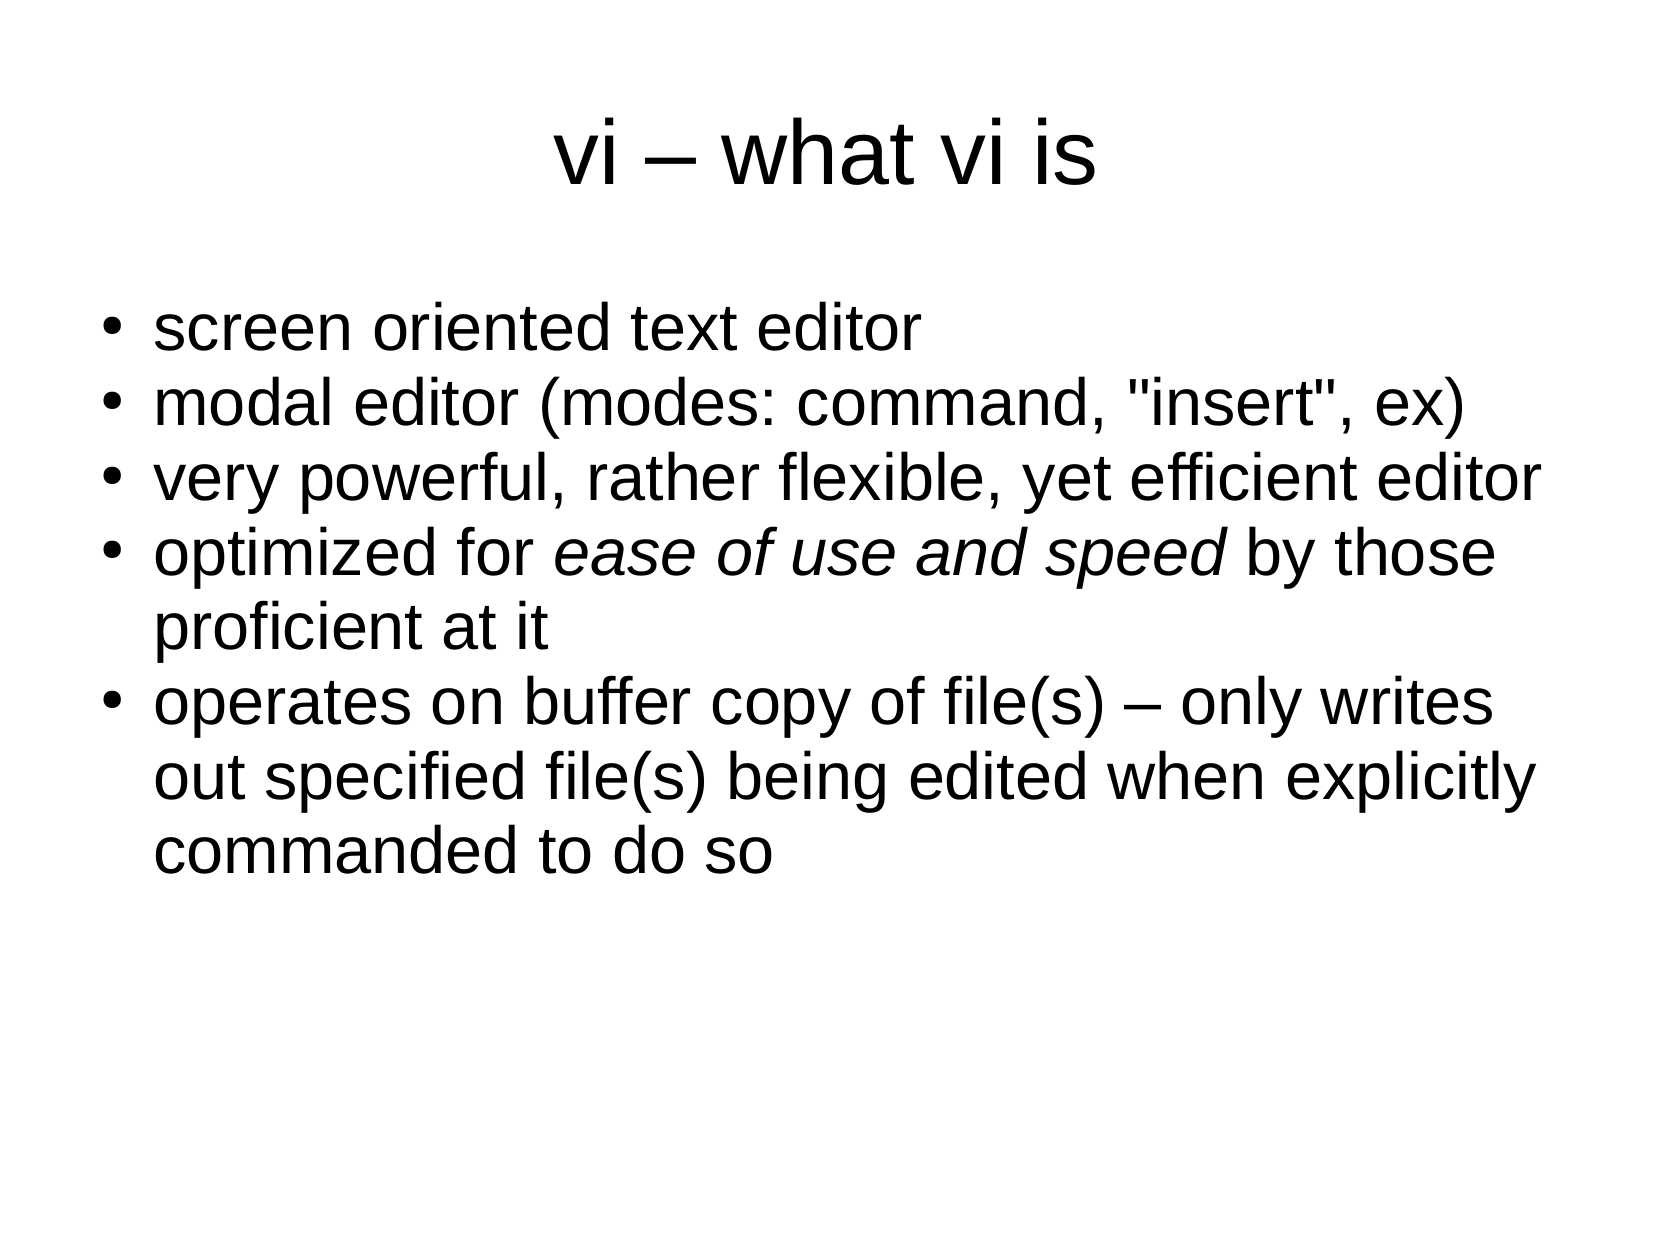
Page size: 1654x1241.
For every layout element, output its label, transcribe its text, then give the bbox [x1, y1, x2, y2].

list screen oriented text editor modal editor (modes: command, "insert", ex) very powerful, rather flexible, yet efficient editor optimized for ease of use and speed by those proficient at it operates on buffer copy of file(s) – only writes out specified file(s) being edited when explicitly commanded to do so [82, 290, 1571, 1094]
title vi – what vi is [82, 56, 1571, 250]
